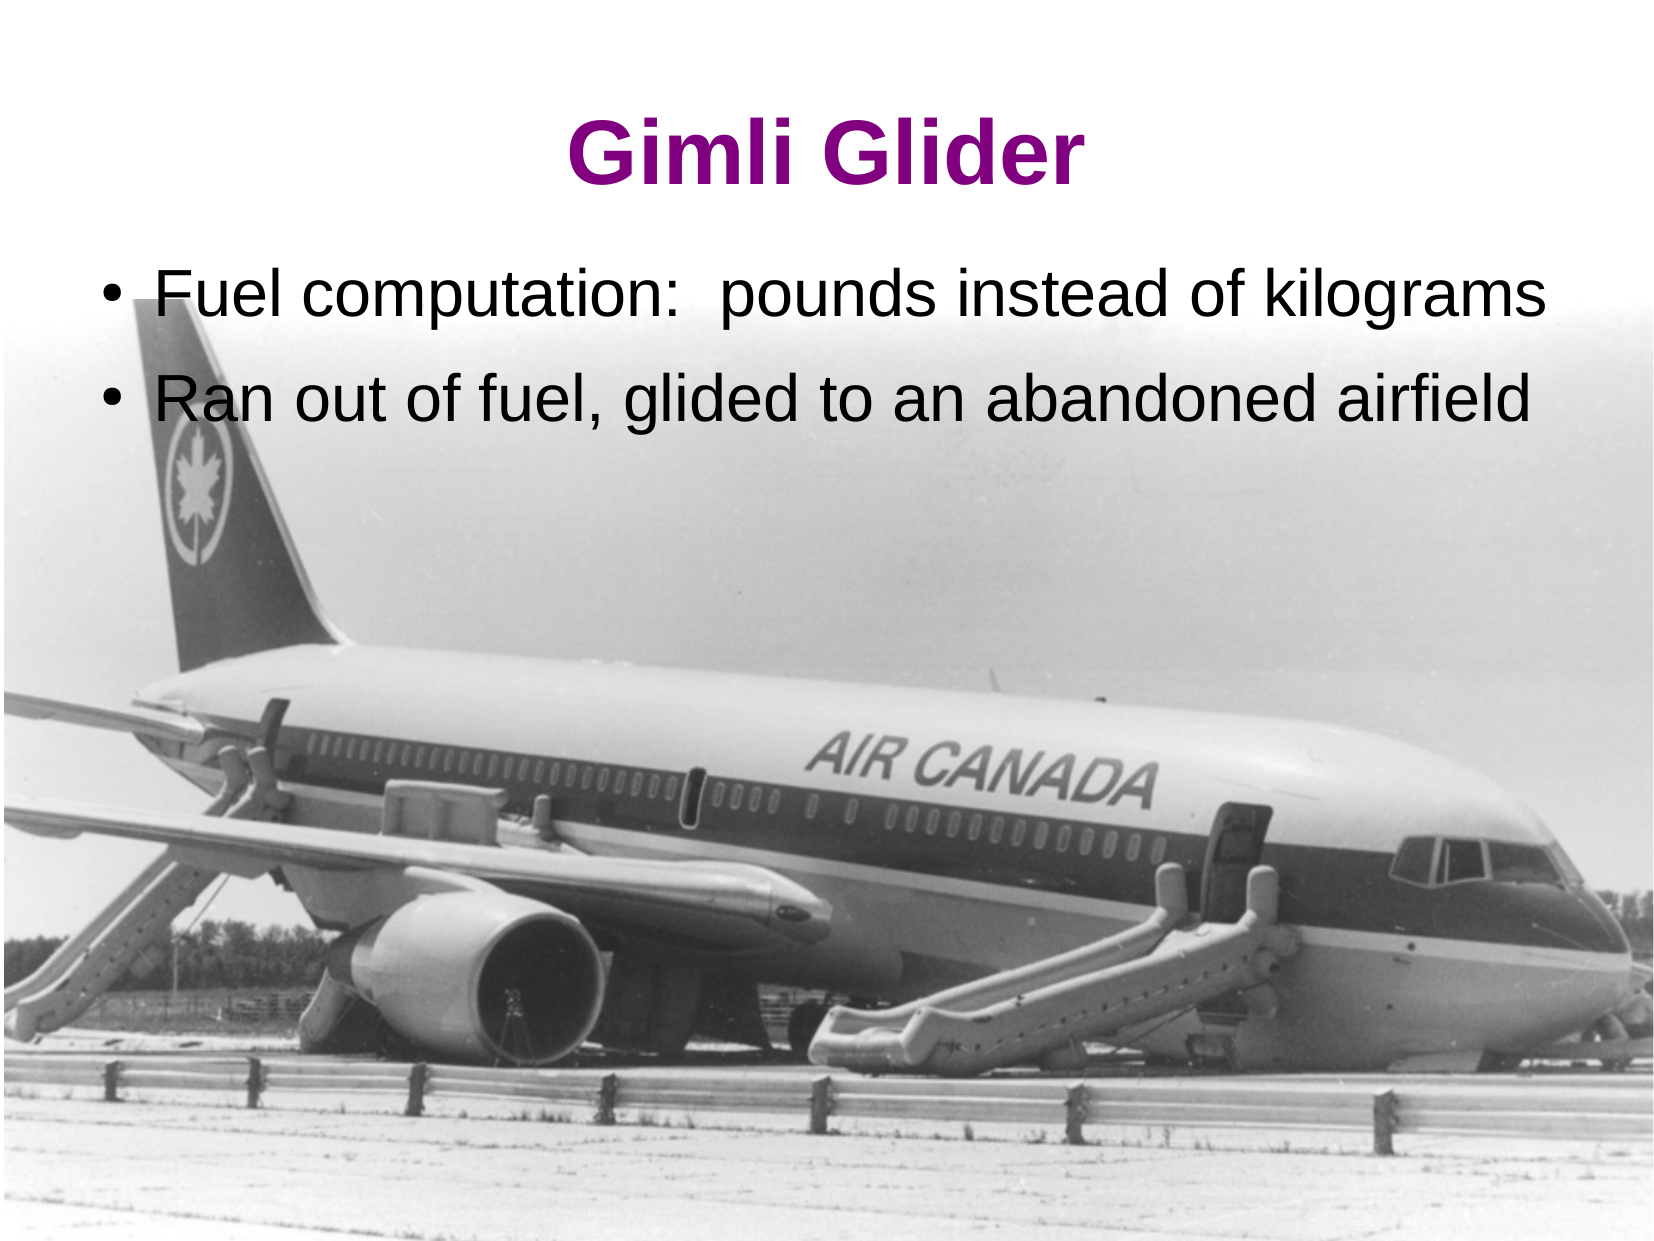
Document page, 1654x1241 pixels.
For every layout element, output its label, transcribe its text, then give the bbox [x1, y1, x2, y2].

title Gimli Glider [82, 49, 1571, 256]
list Fuel computation: pounds instead of kilograms Ran out of fuel, glided to an abandoned airfield [82, 256, 1571, 976]
picture [4, 299, 1654, 1241]
